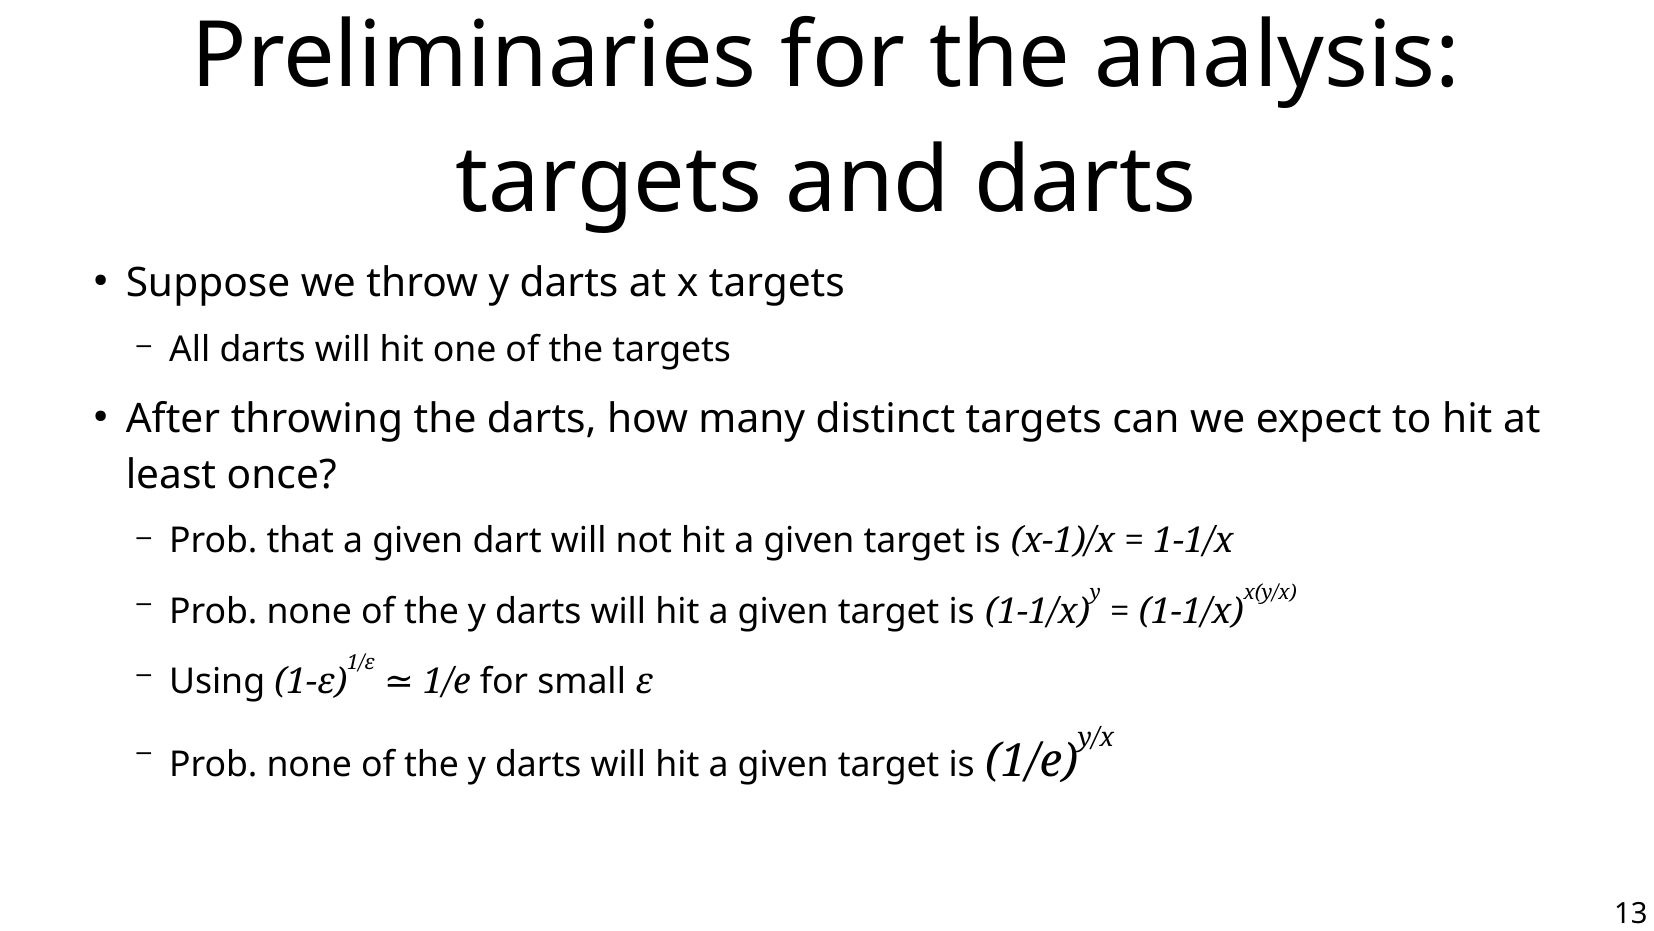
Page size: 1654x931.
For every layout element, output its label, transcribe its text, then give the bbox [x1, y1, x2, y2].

list Suppose we throw y darts at x targets All darts will hit one of the targets After throwing the darts, how many distinct targets can we expect to hit at least once? Prob. that a given dart will not hit a given target is (x-1)/x = 1-1/x Prob. none of the y darts will hit a given target is (1-1/x)y = (1-1/x)x(y/x) Using (1-ε)1/ε ≃ 1/e for small ε Prob. none of the y darts will hit a given target is (1/e)y/x [82, 253, 1571, 793]
title Preliminaries for the analysis: targets and darts [82, 1, 1571, 226]
